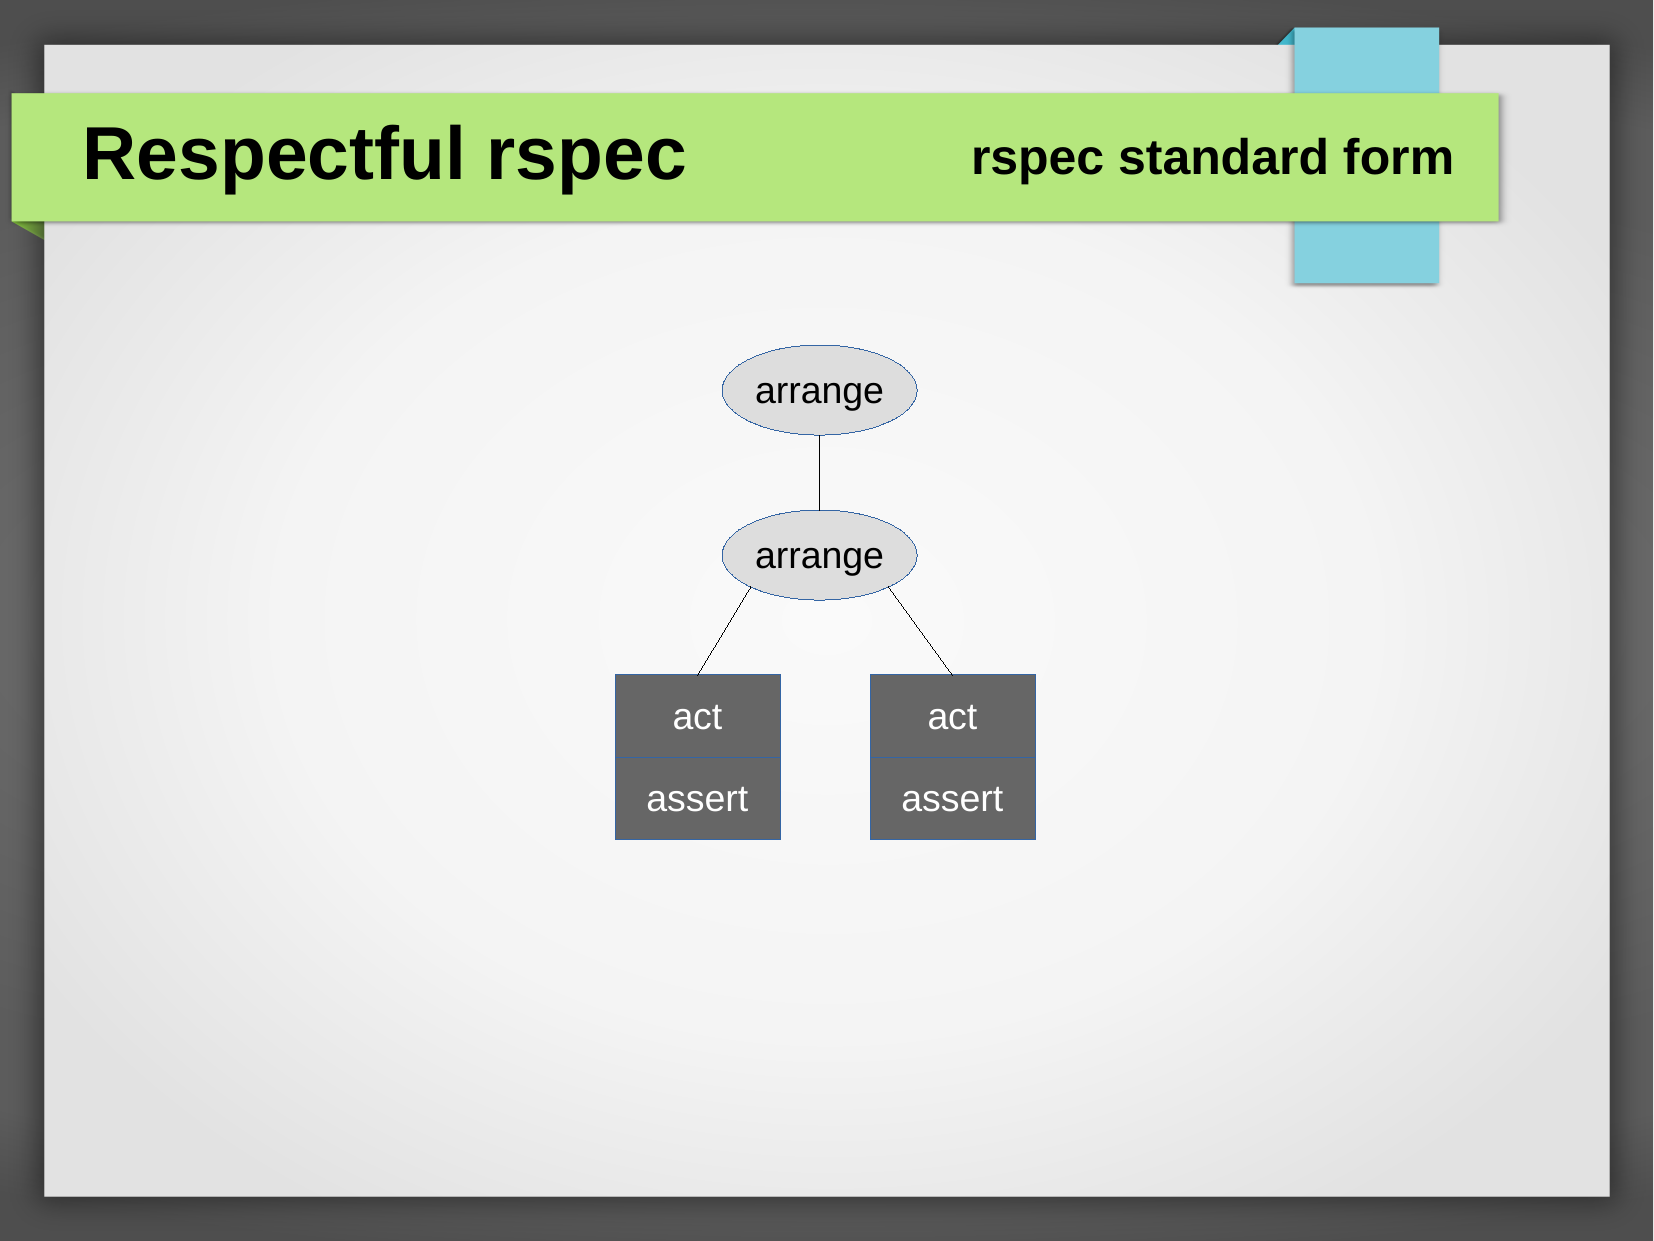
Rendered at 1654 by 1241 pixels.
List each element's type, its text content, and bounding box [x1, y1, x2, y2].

text_box act [615, 674, 781, 757]
text_box arrange [722, 345, 918, 436]
text_box assert [615, 757, 781, 840]
title rspec standard form [869, 97, 1455, 216]
text_box act [870, 674, 1036, 757]
title Respectful rspec [82, 94, 705, 213]
picture [0, 0, 1654, 1241]
text_box assert [870, 757, 1036, 840]
text_box arrange [722, 510, 918, 601]
